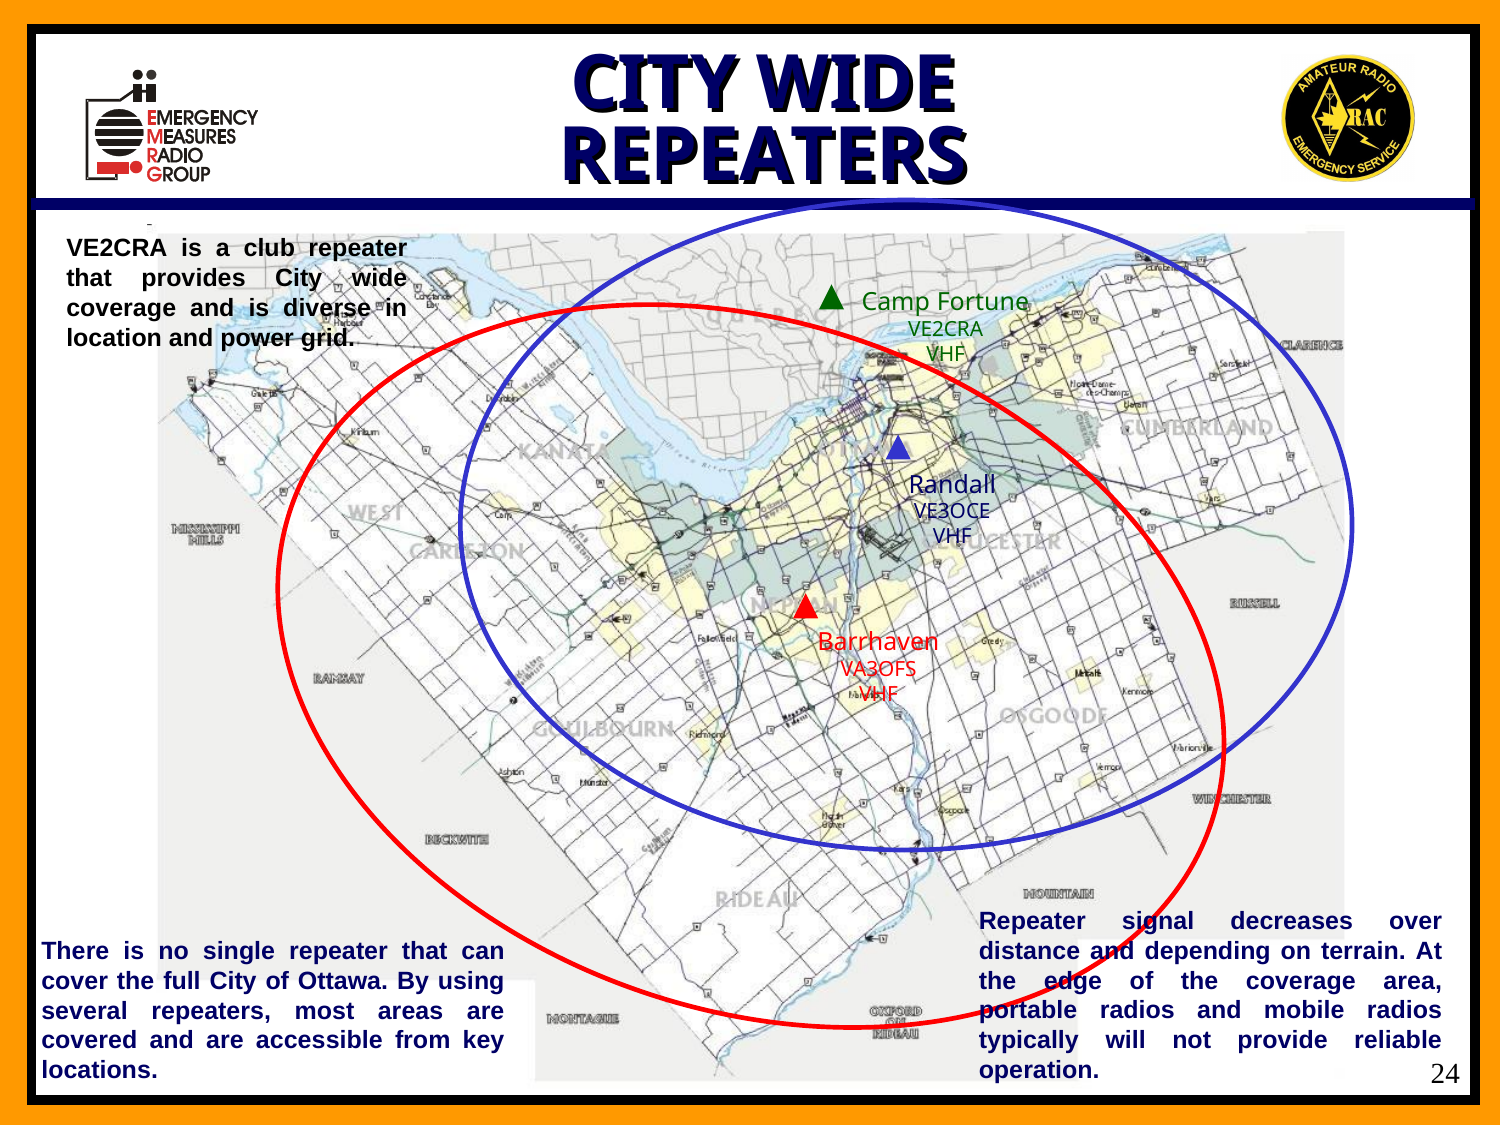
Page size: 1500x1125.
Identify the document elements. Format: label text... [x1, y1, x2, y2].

text_box CITY WIDE REPEATERS [543, 42, 983, 203]
picture [463, 307, 1221, 847]
text_box Randall VE3OCE VHF [893, 460, 1011, 556]
text_box [818, 284, 845, 310]
picture [281, 314, 1221, 1025]
picture [521, 941, 964, 1092]
picture [1281, 54, 1415, 182]
picture [1176, 559, 1353, 896]
picture [423, 224, 726, 354]
picture [1086, 224, 1353, 491]
text_box Camp Fortune VE2CRA VHF [846, 277, 1045, 373]
text_box Barrhaven VA3OFS VHF [802, 618, 955, 714]
picture [584, 224, 1349, 747]
picture [147, 360, 496, 926]
text_box There is no single repeater that can cover the full City of Ottawa. By using several repeaters, most areas are covered and are accessible from key locations. [26, 926, 521, 1092]
text_box Repeater signal decreases over distance and depending on terrain. At the edge of the coverage area, portable radios and mobile radios typically will not provide reliable operation. [964, 896, 1458, 1092]
text_box [885, 434, 911, 460]
text_box VE2CRA is a club repeater that provides City wide coverage and is diverse in location and power grid. [51, 224, 423, 360]
text_box [793, 593, 819, 619]
